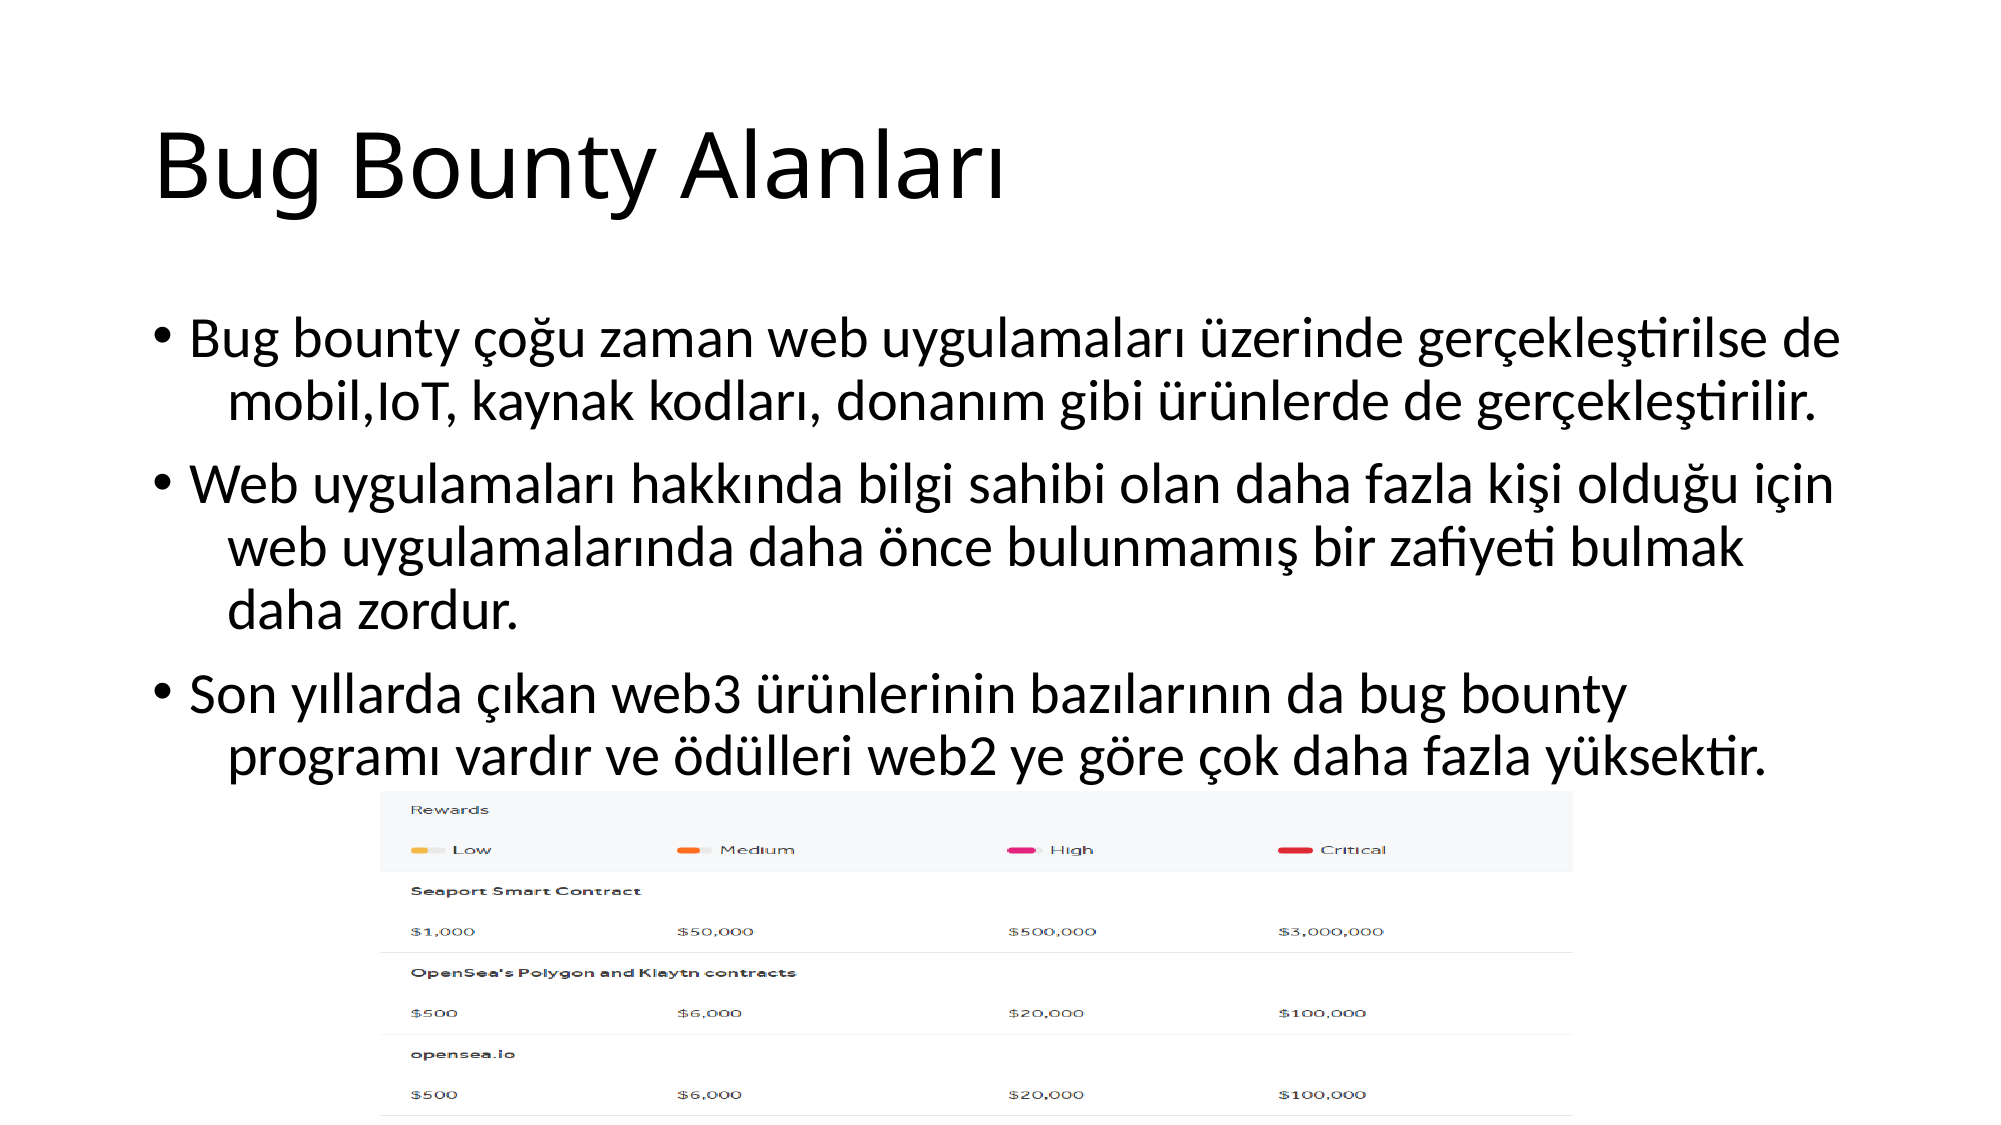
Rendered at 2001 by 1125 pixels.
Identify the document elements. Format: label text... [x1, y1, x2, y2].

title Bug Bounty Alanları [137, 59, 1863, 278]
list Bug bounty çoğu zaman web uygulamaları üzerinde gerçekleştirilse de mobil,IoT, kaynak kodları, donanım gibi ürünlerde de gerçekleştirilir. Web uygulamaları hakkında bilgi sahibi olan daha fazla kişi olduğu için web uygulamalarında daha önce bulunmamış bir zafiyeti bulmak daha zordur. Son yıllarda çıkan web3 ürünlerinin bazılarının da bug bounty programı vardır ve ödülleri web2 ye göre çok daha fazla yüksektir. [137, 299, 1863, 1014]
picture [380, 791, 1573, 1125]
